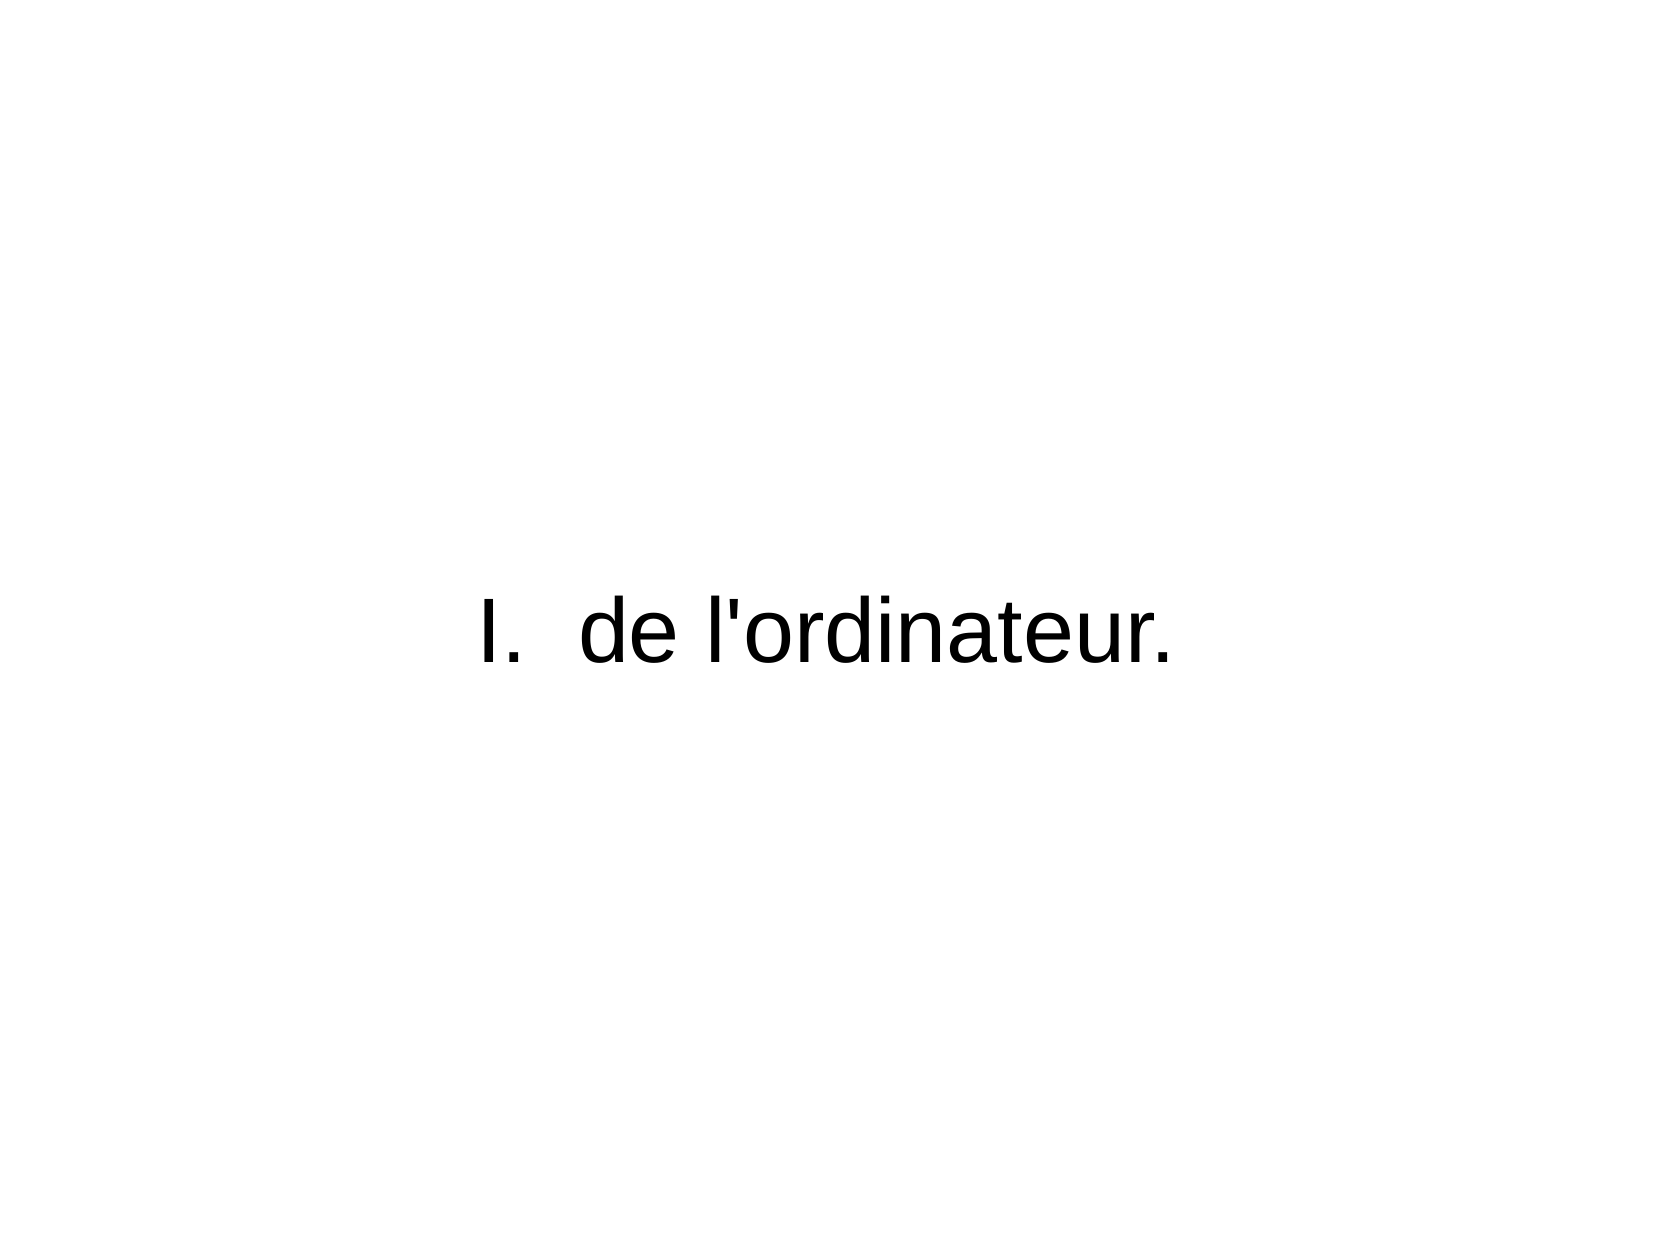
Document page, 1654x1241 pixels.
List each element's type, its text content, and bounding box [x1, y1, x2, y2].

subtitle I. de l'ordinateur. [82, 49, 1571, 1109]
